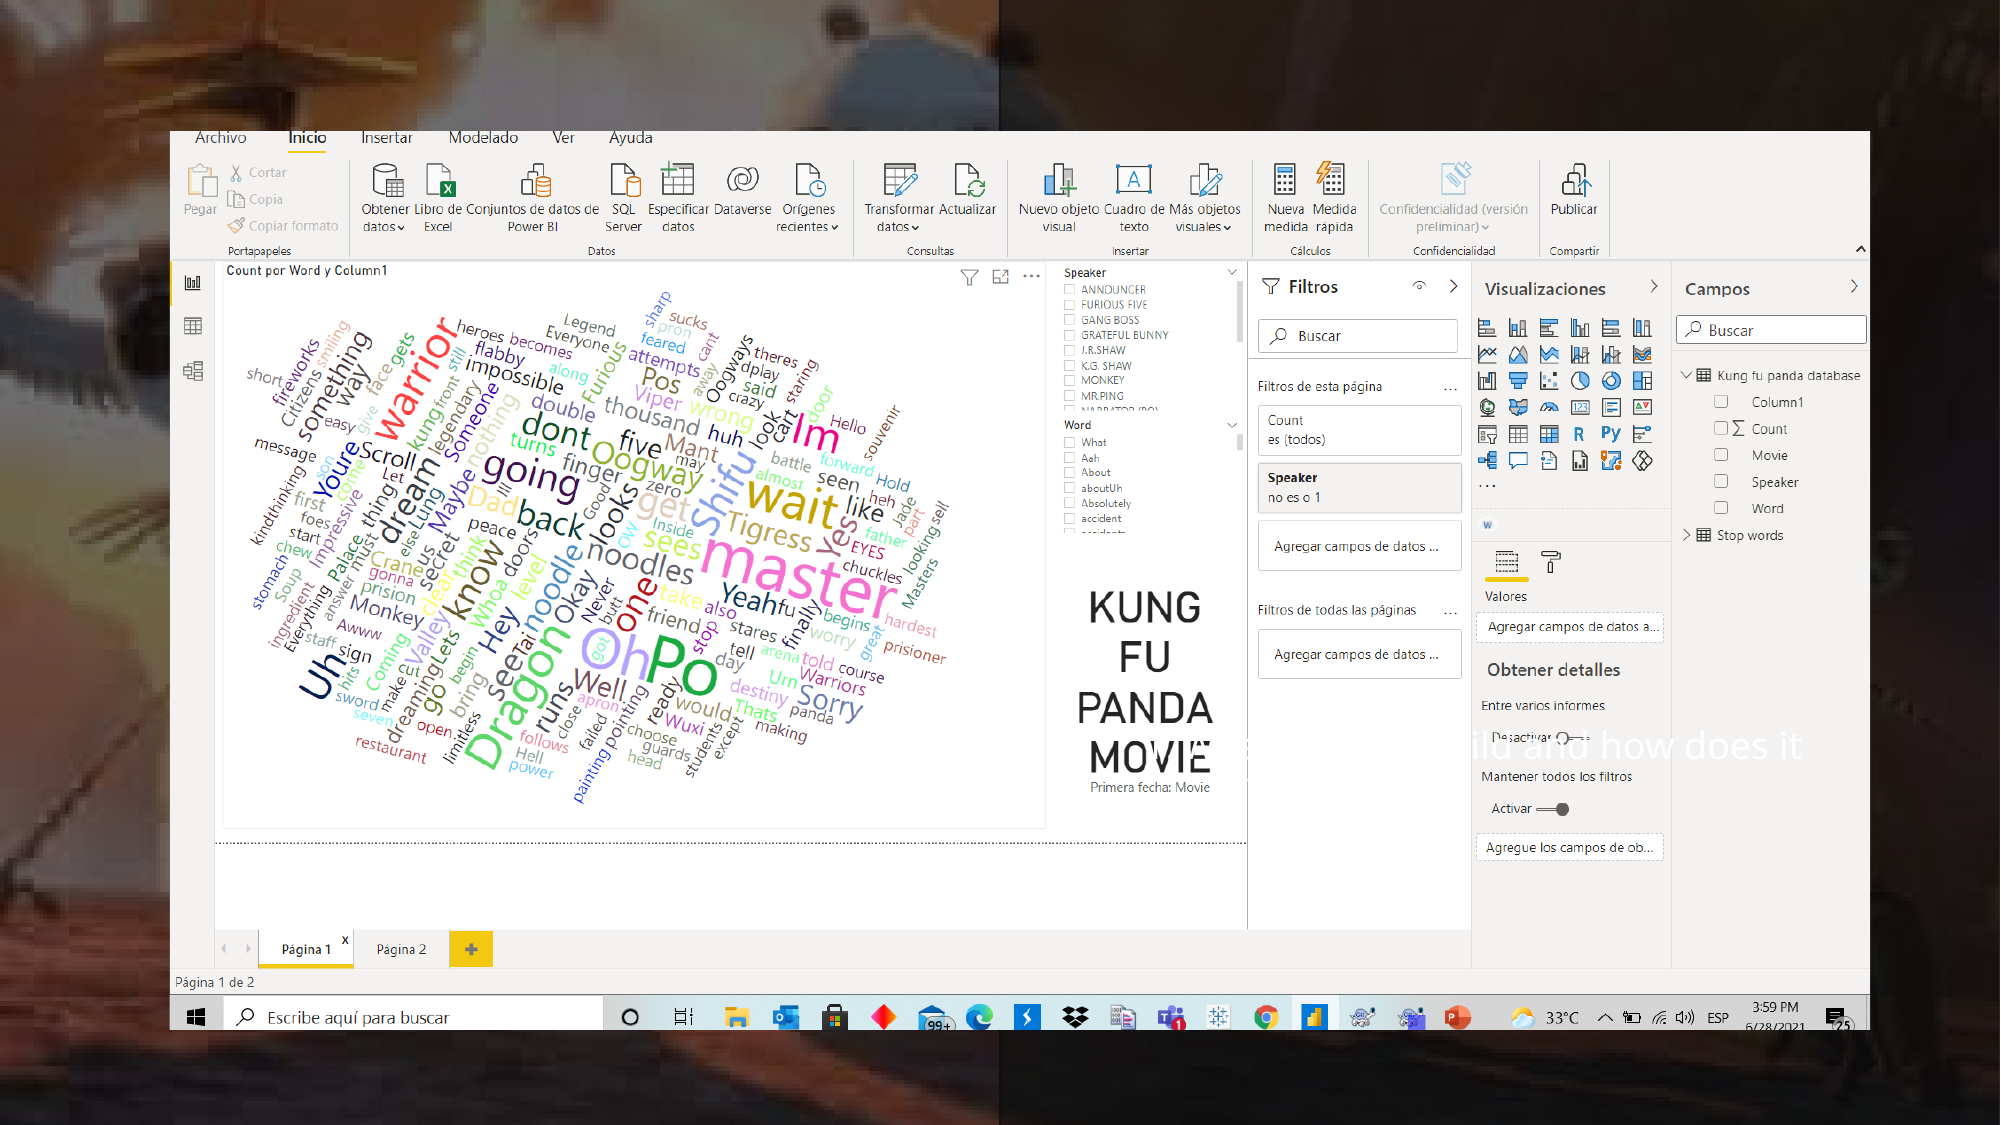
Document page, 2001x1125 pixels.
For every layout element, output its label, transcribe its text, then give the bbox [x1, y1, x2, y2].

text_box [0, 0, 2000, 1125]
picture [169, 131, 1871, 1030]
list What did you build and how does it work? [1129, 603, 1871, 993]
